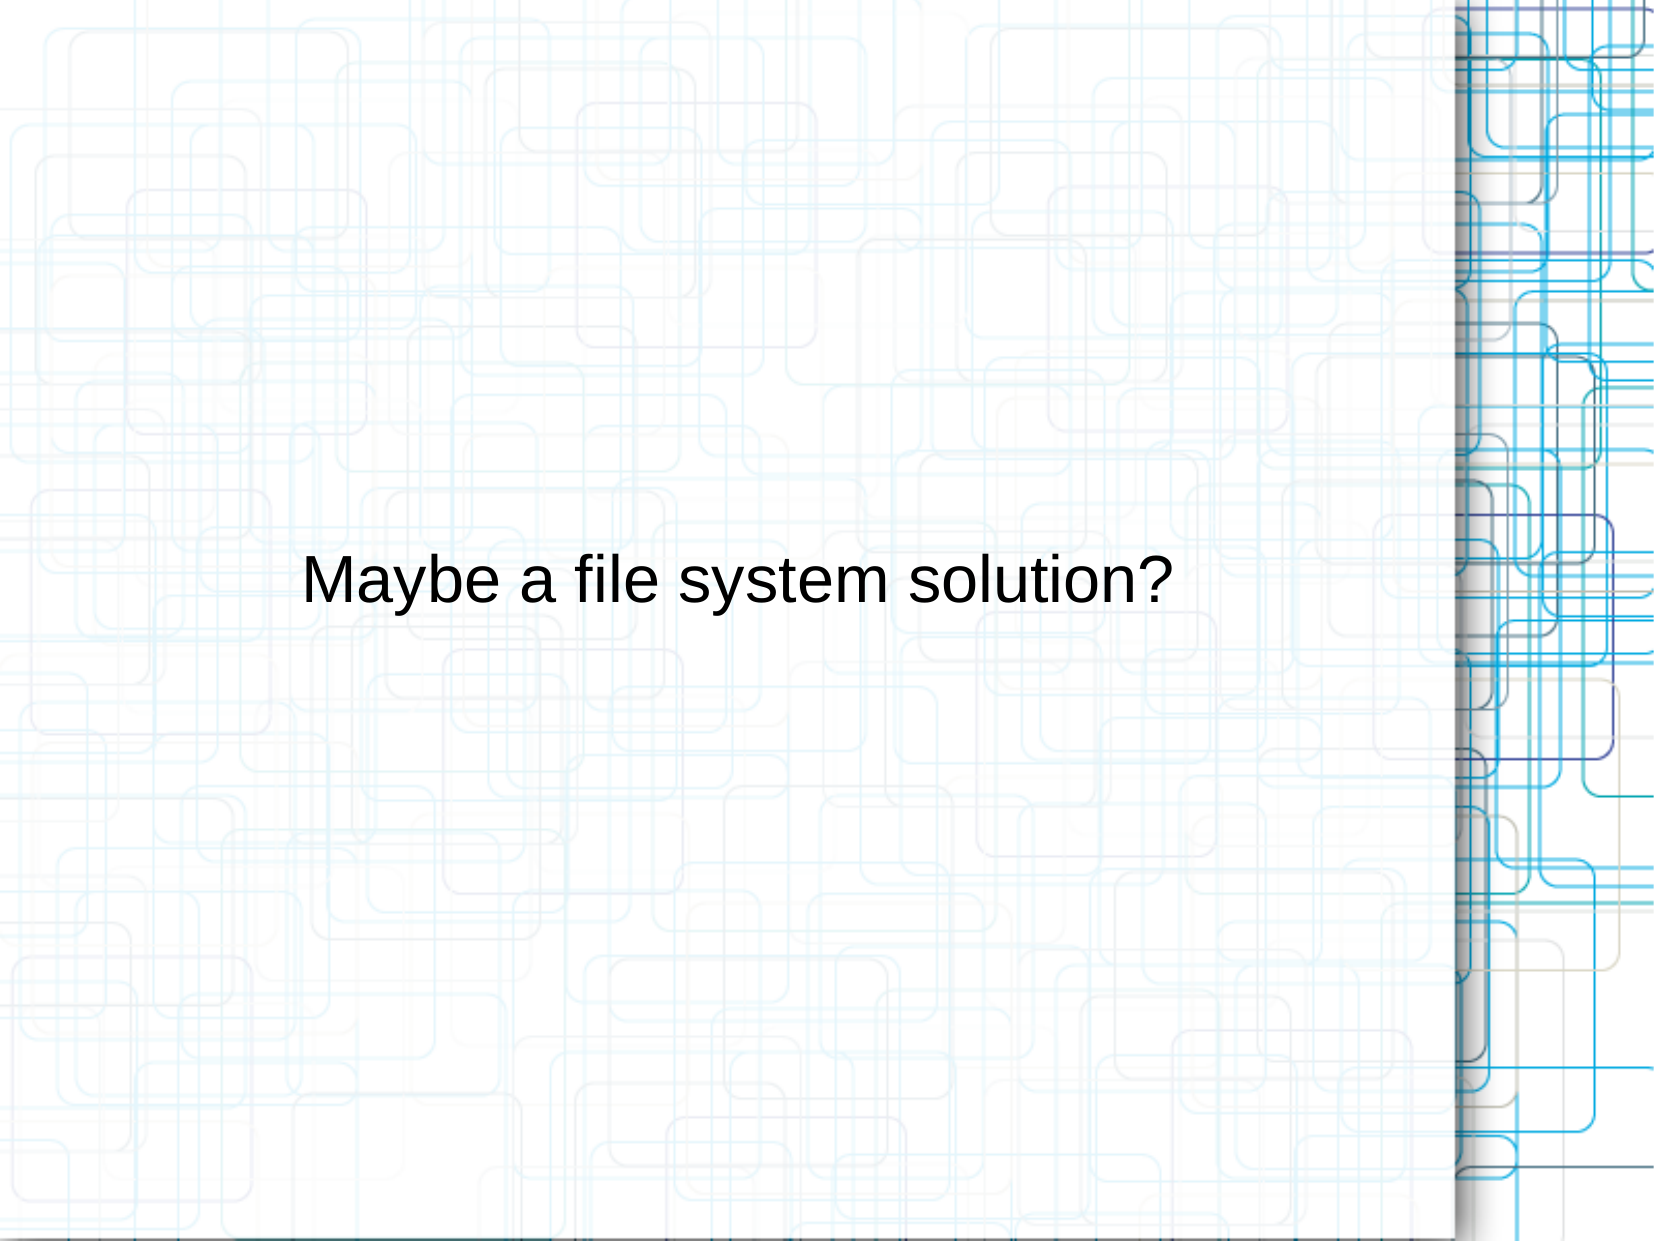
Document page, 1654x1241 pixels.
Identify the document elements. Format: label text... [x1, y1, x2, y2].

subtitle Maybe a file system solution? [59, 49, 1418, 1109]
picture [0, 0, 1654, 1241]
